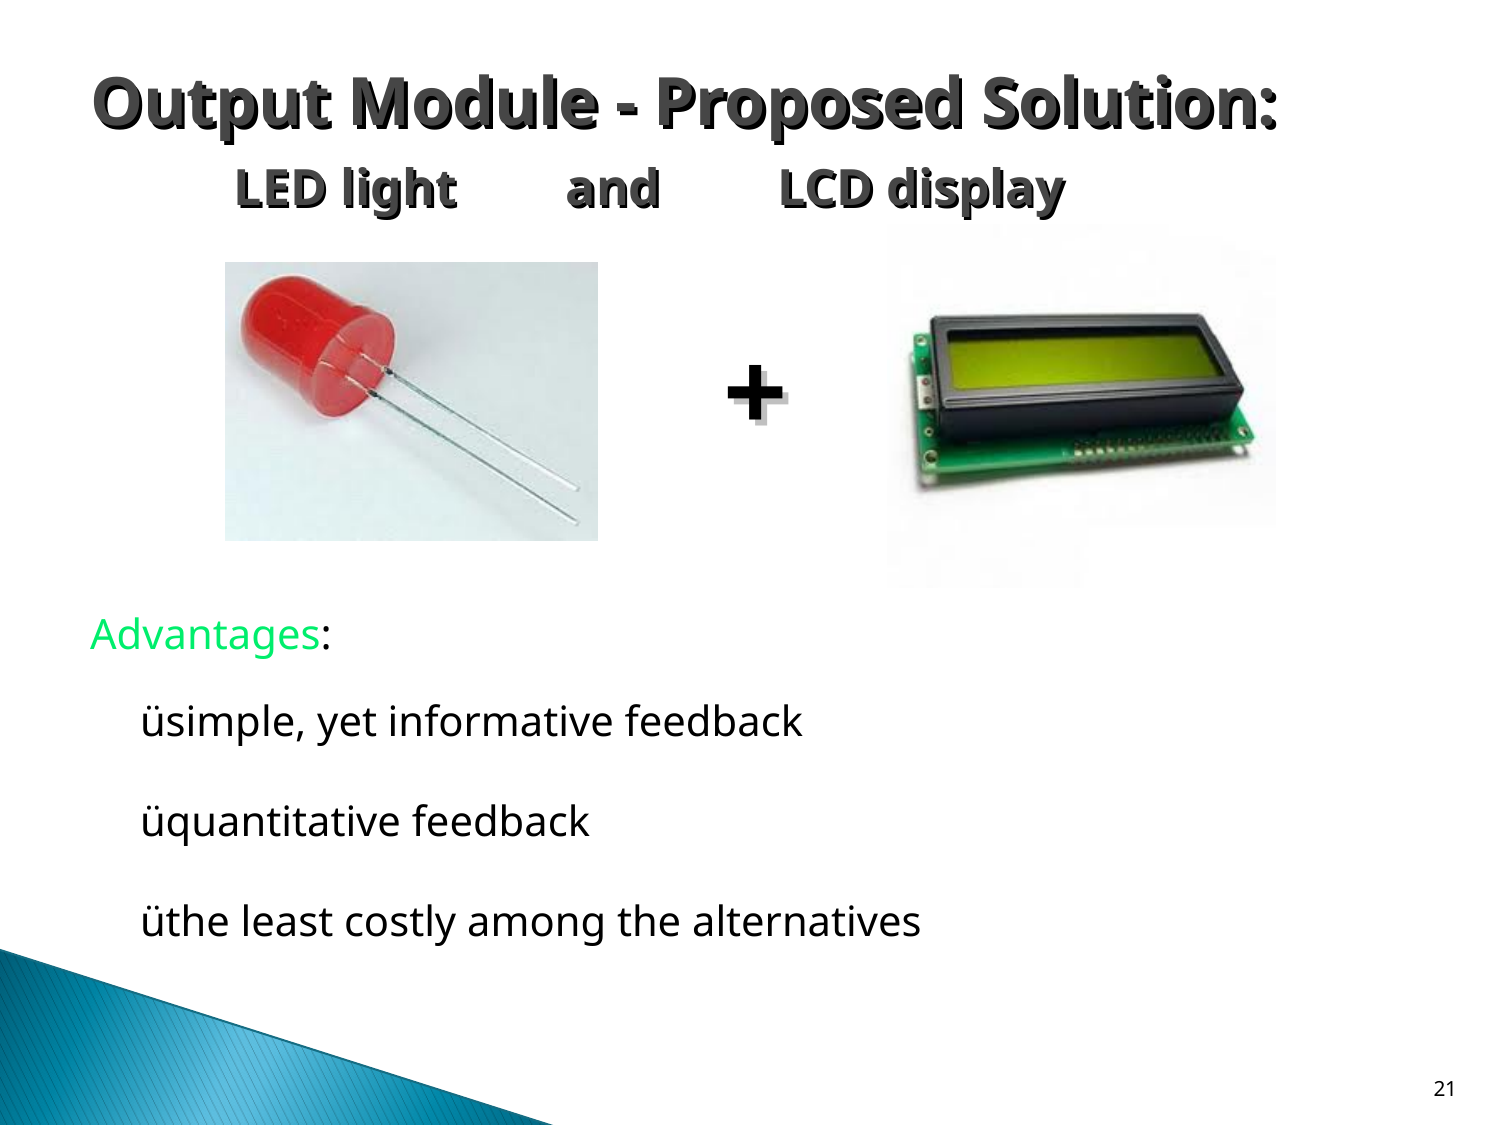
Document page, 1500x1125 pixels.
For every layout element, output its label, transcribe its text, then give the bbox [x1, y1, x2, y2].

picture [225, 262, 598, 541]
text_box [1418, 1051, 1479, 1112]
picture [887, 224, 1276, 588]
text_box quantitative feedback [125, 787, 580, 854]
text_box + [709, 312, 803, 463]
text_box Advantages: [75, 600, 356, 666]
text_box the least costly among the alternatives [125, 887, 1004, 954]
text_box simple, yet informative feedback [125, 687, 882, 754]
title Output Module - Proposed Solution: LED light and LCD display [75, 45, 1426, 233]
